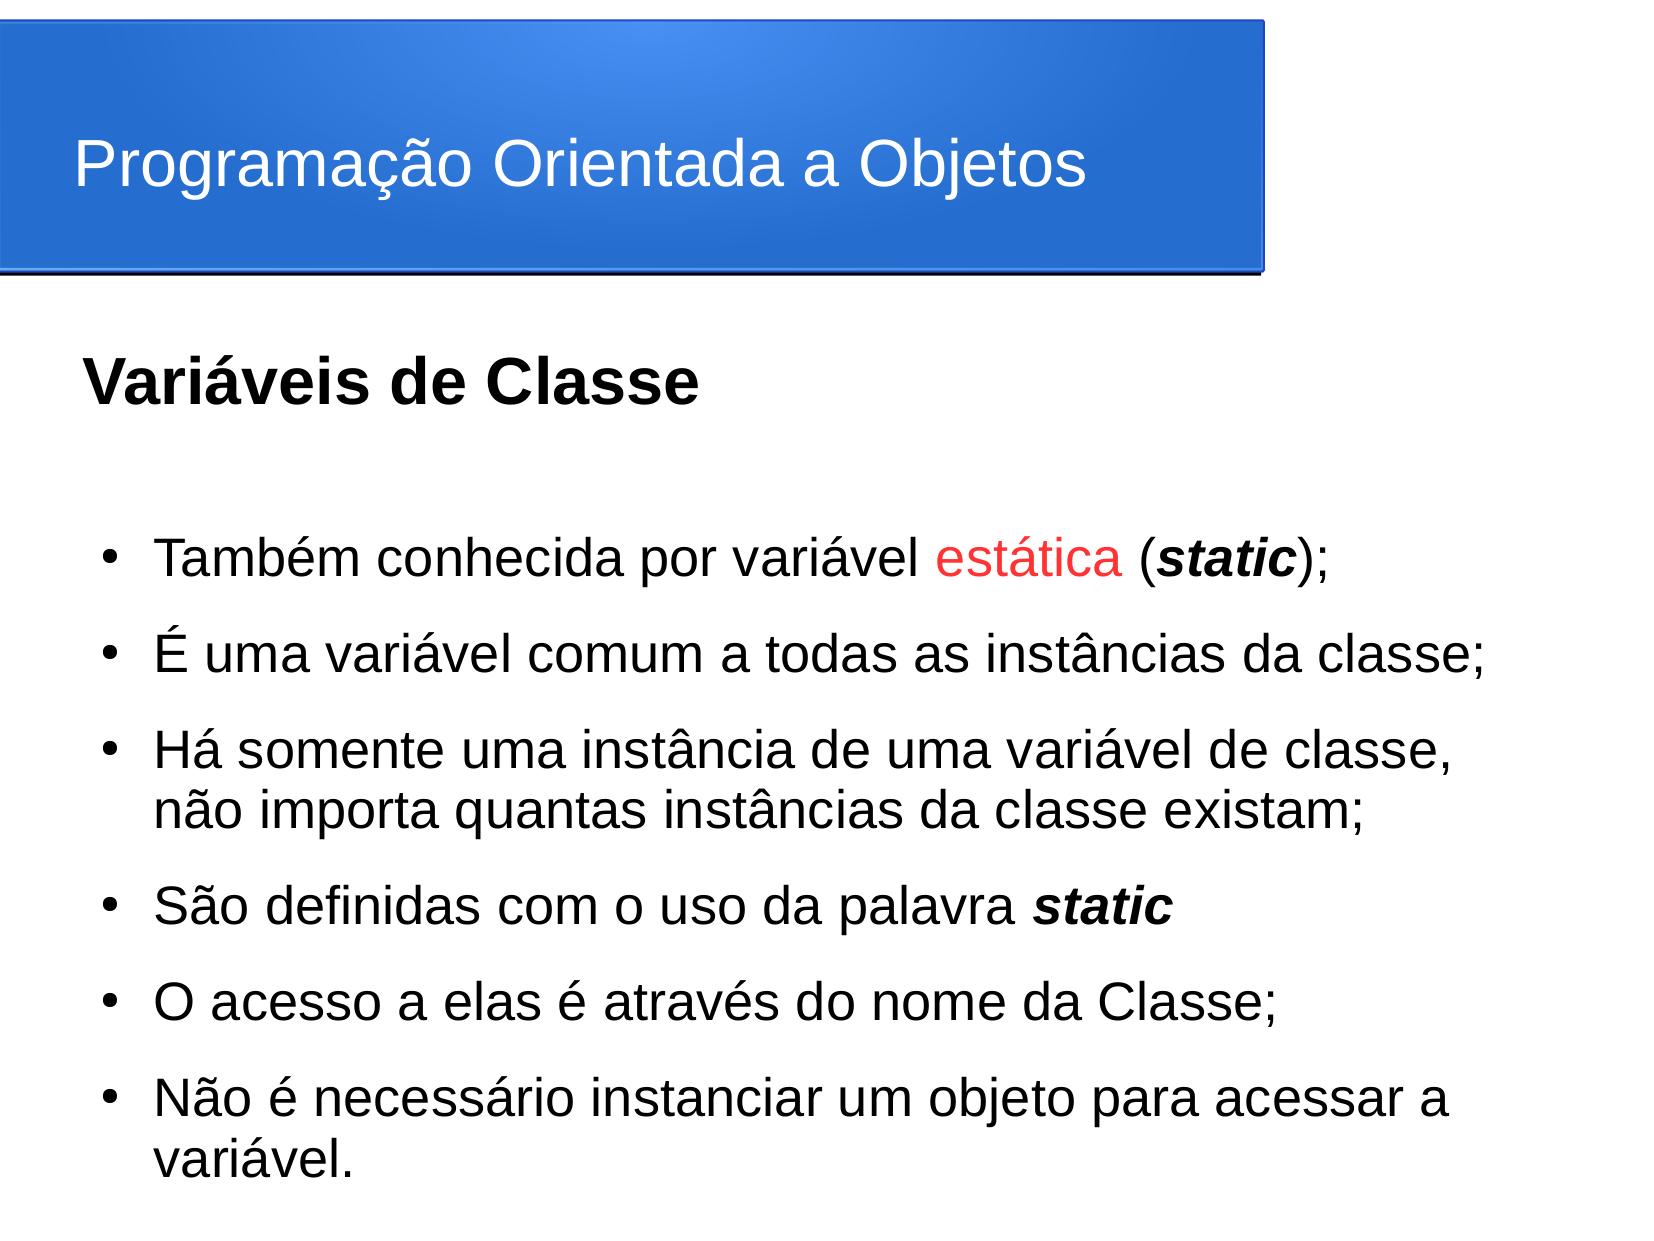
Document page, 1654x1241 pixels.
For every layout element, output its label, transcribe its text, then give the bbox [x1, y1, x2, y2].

list Variáveis de Classe Também conhecida por variável estática (static); É uma variável comum a todas as instâncias da classe; Há somente uma instância de uma variável de classe, não importa quantas instâncias da classe existam; São definidas com o uso da palavra static O acesso a elas é através do nome da Classe; Não é necessário instanciar um objeto para acessar a variável. [82, 343, 1538, 1193]
text_box Programação Orientada a Objetos [73, 125, 1123, 201]
